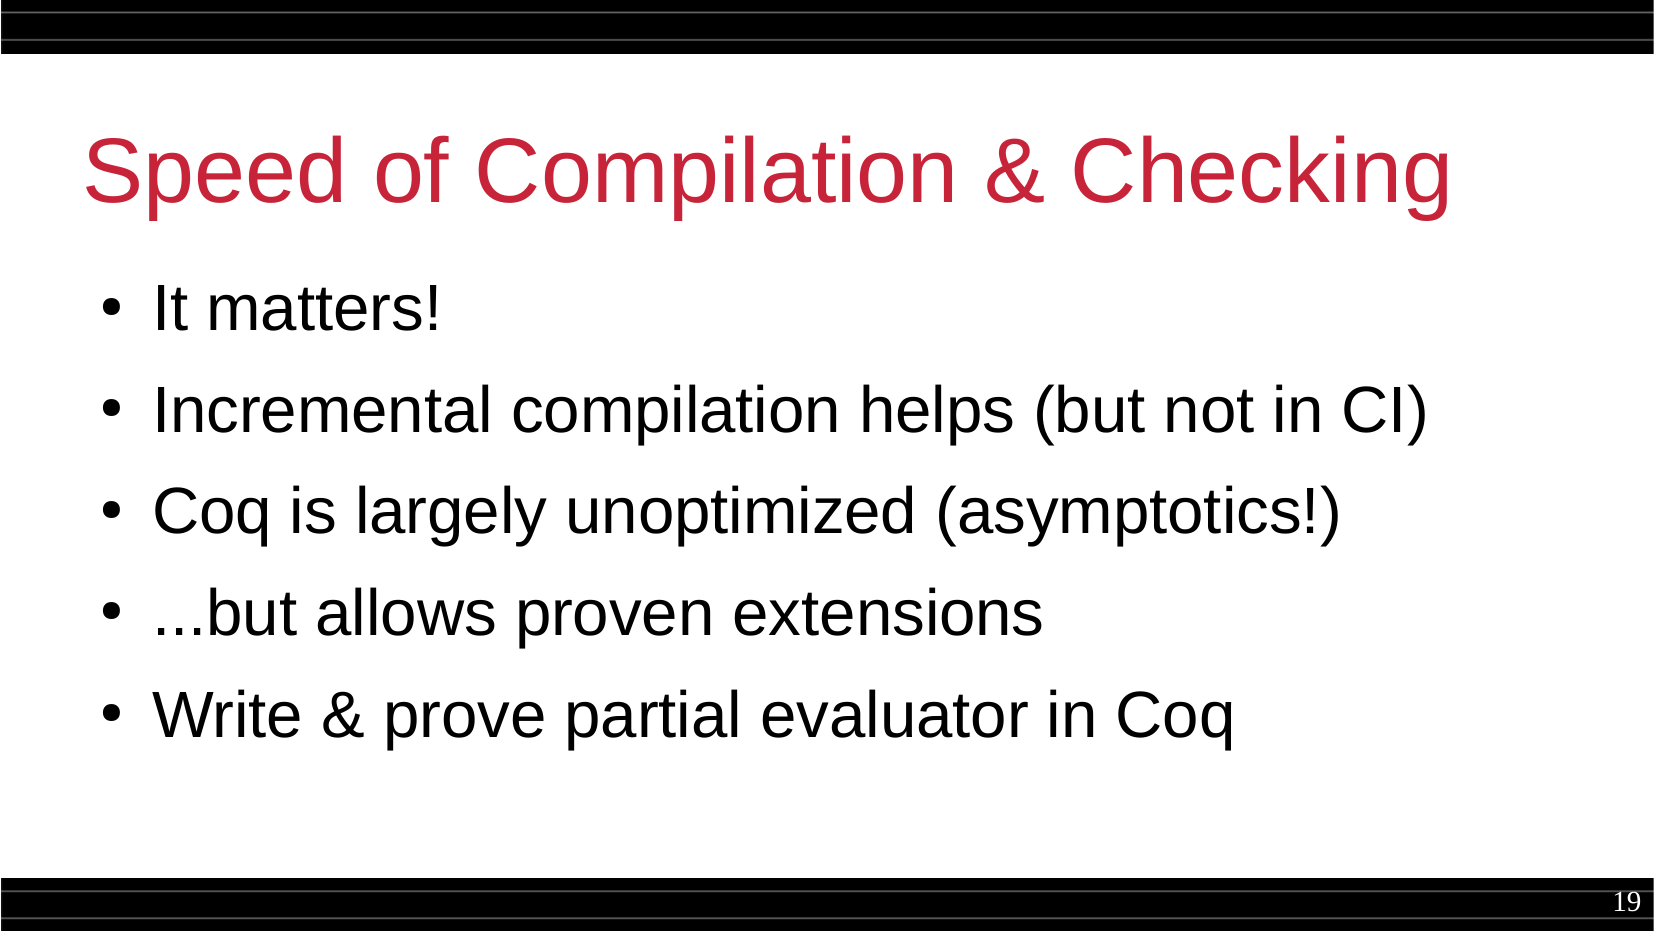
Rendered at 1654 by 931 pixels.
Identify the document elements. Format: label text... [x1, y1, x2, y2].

title Speed of Compilation & Checking [82, 92, 1571, 249]
picture [1, 0, 1654, 54]
picture [1, 878, 1654, 931]
list It matters! Incremental compilation helps (but not in CI) Coq is largely unoptimized (asymptotics!) ...but allows proven extensions Write & prove partial evaluator in Coq [82, 271, 1571, 758]
